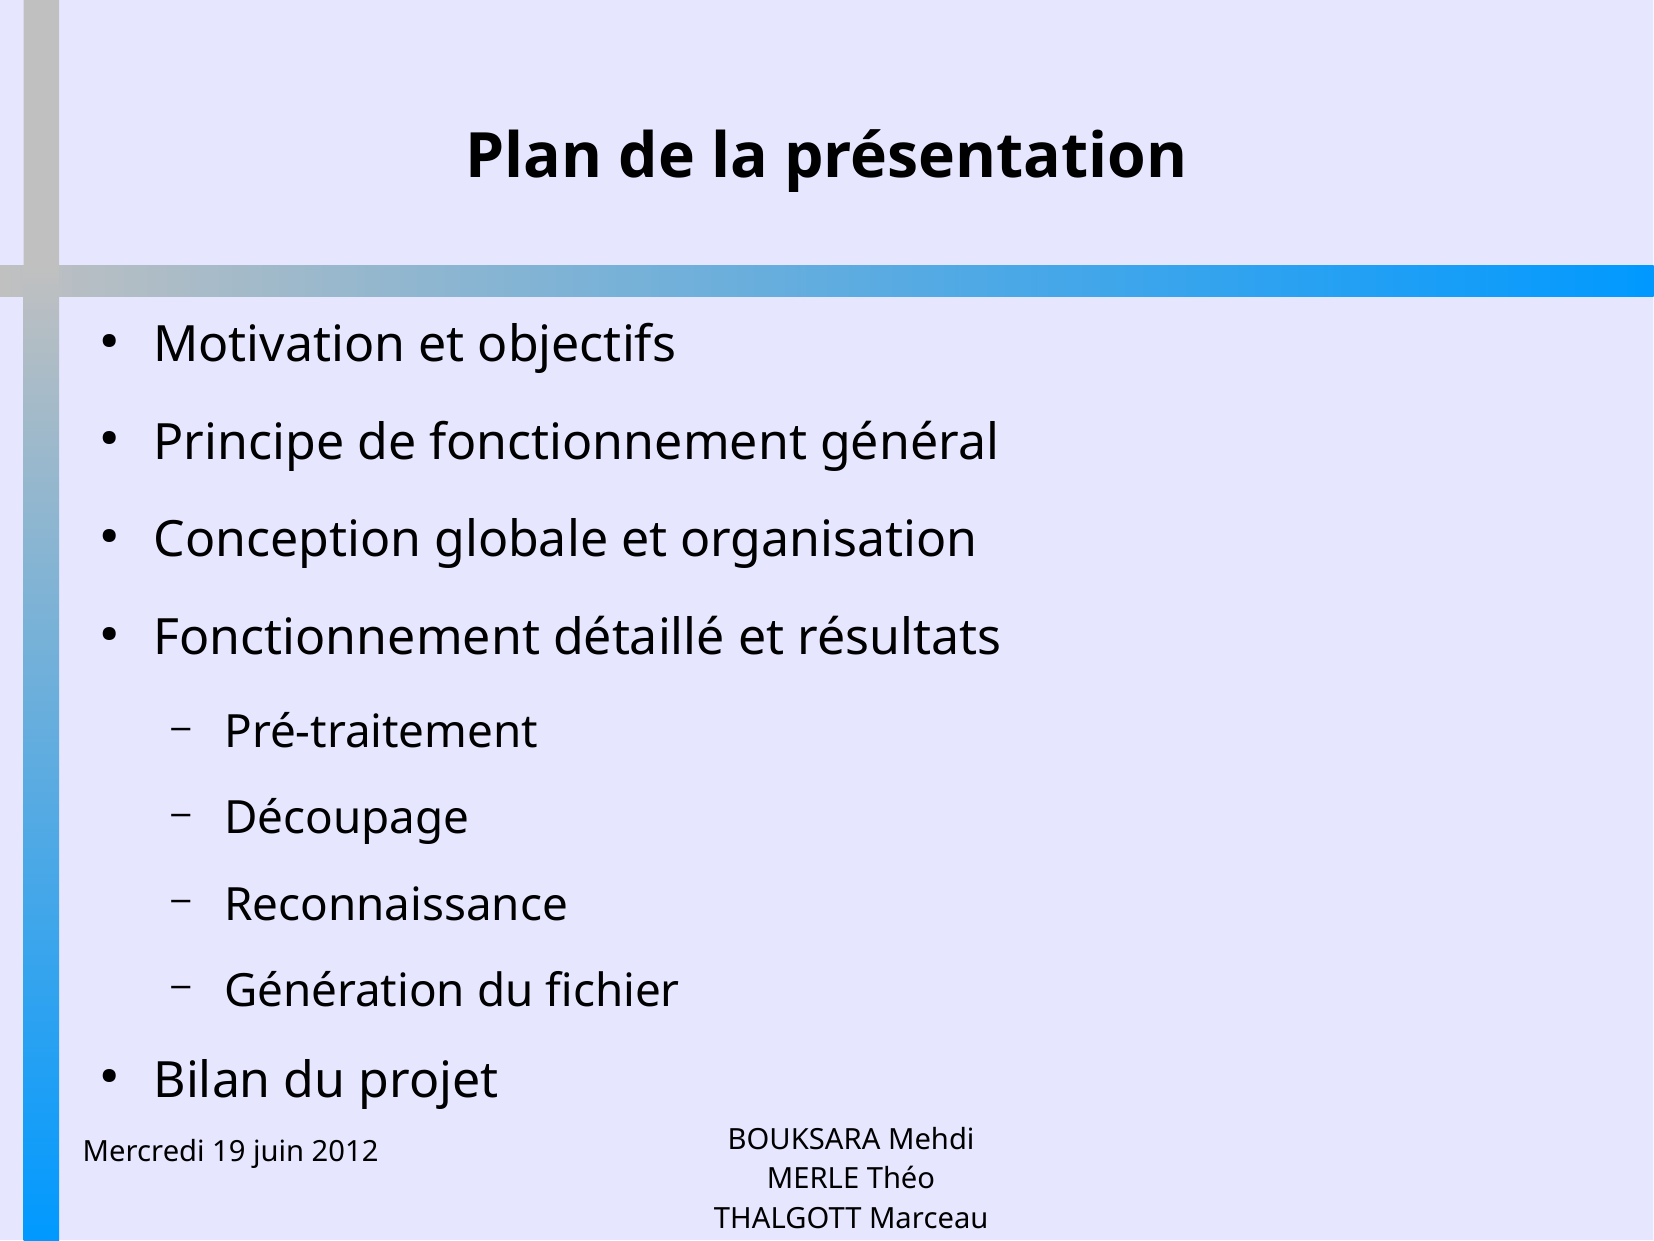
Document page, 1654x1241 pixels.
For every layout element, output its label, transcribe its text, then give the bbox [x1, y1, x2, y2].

title Plan de la présentation [82, 49, 1571, 257]
list Motivation et objectifs Principe de fonctionnement général Conception globale et organisation Fonctionnement détaillé et résultats Pré-traitement Découpage Reconnaissance Génération du fichier Bilan du projet [82, 307, 1571, 1127]
